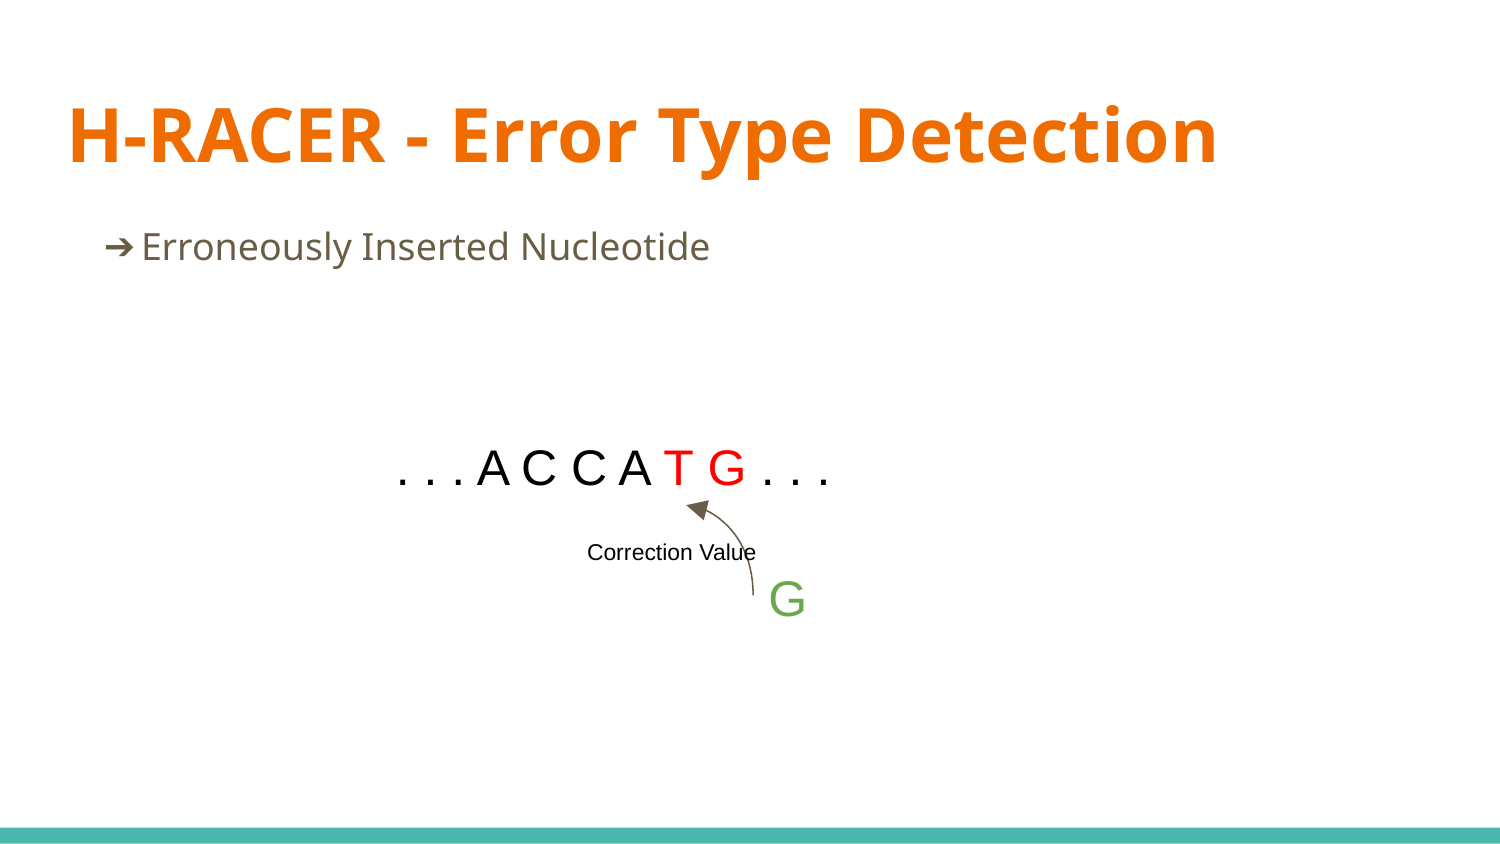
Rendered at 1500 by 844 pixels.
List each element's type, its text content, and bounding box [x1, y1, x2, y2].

list Erroneously Inserted Nucleotide [51, 207, 1449, 750]
text_box G [753, 551, 831, 639]
title H-RACER - Error Type Detection [51, 72, 1449, 189]
text_box . . . A C C A T G . . . [380, 419, 1073, 552]
text_box Correction Value [572, 522, 815, 578]
